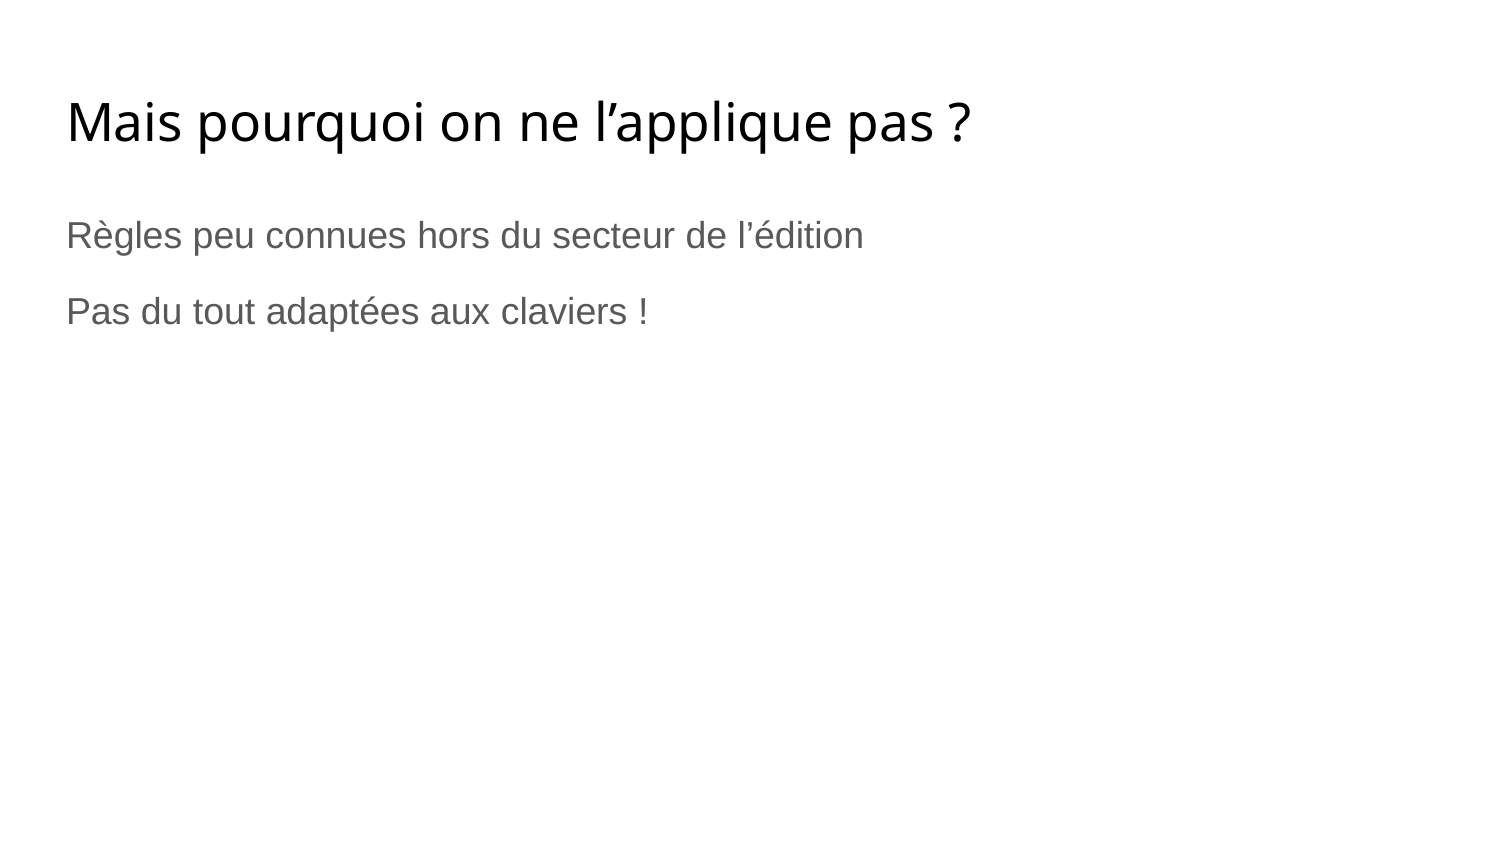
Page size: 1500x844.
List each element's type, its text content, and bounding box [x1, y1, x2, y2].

list Règles peu connues hors du secteur de l’édition Pas du tout adaptées aux claviers ! [51, 189, 1449, 750]
title Mais pourquoi on ne l’applique pas ? [51, 72, 1449, 167]
